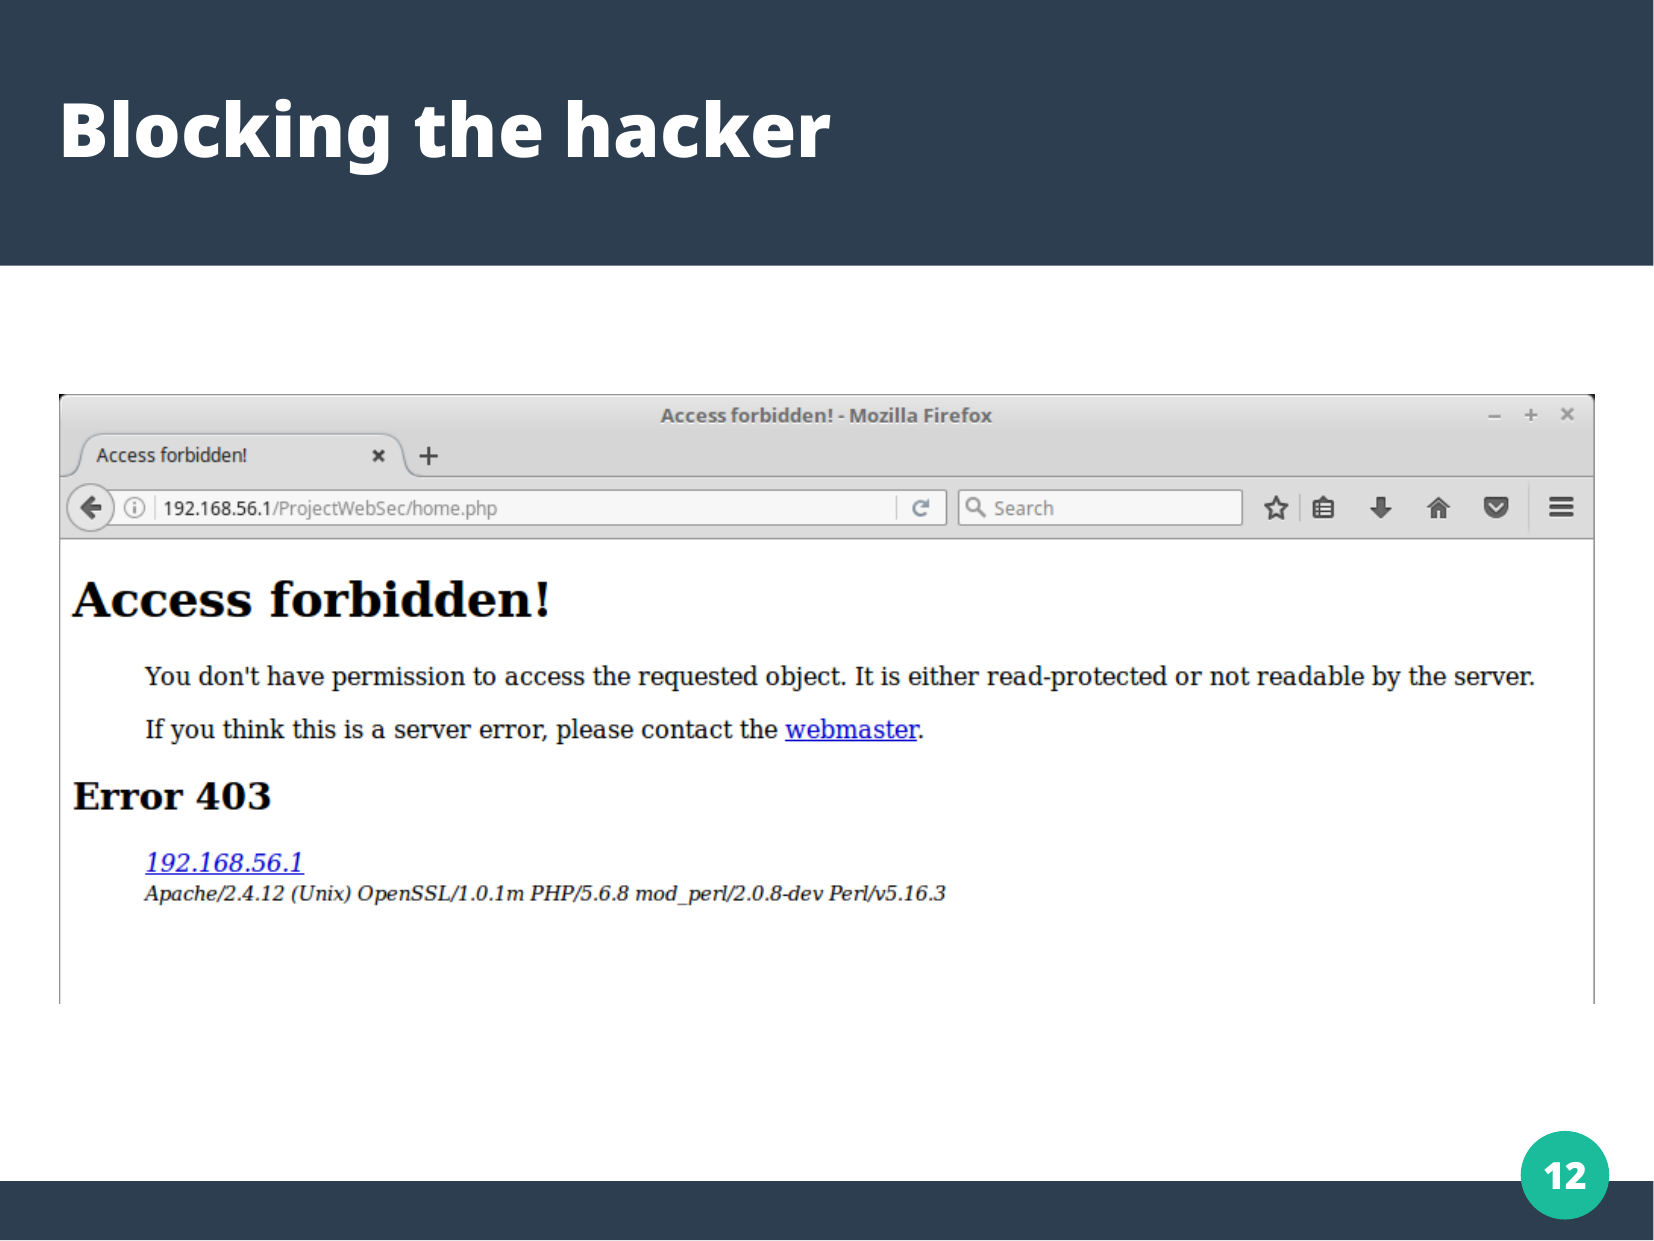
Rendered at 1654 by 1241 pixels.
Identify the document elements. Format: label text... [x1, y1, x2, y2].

picture [59, 394, 1595, 1004]
title Blocking the hacker [59, 49, 1595, 207]
